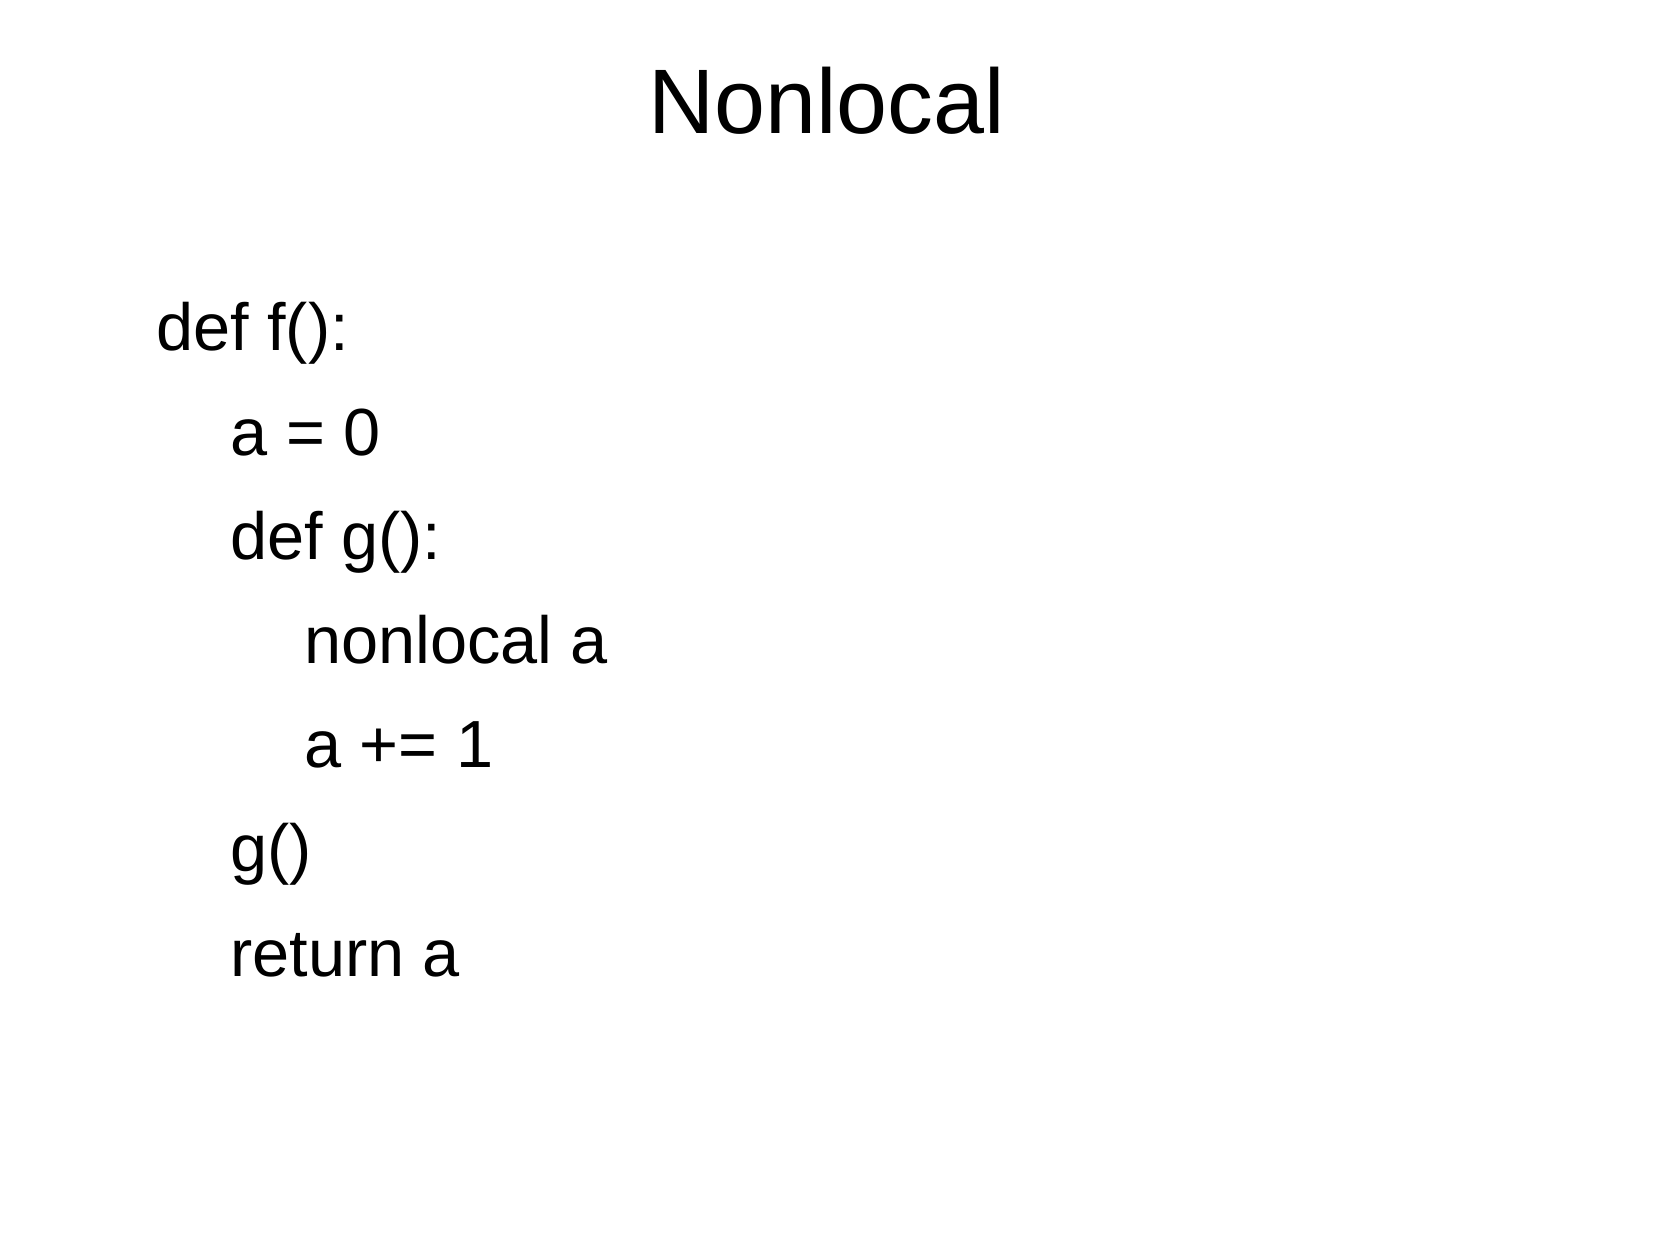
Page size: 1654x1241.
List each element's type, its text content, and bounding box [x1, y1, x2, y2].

list def f(): a = 0 def g(): nonlocal a a += 1 g() return a [82, 290, 1571, 1109]
title Nonlocal [82, 49, 1571, 257]
